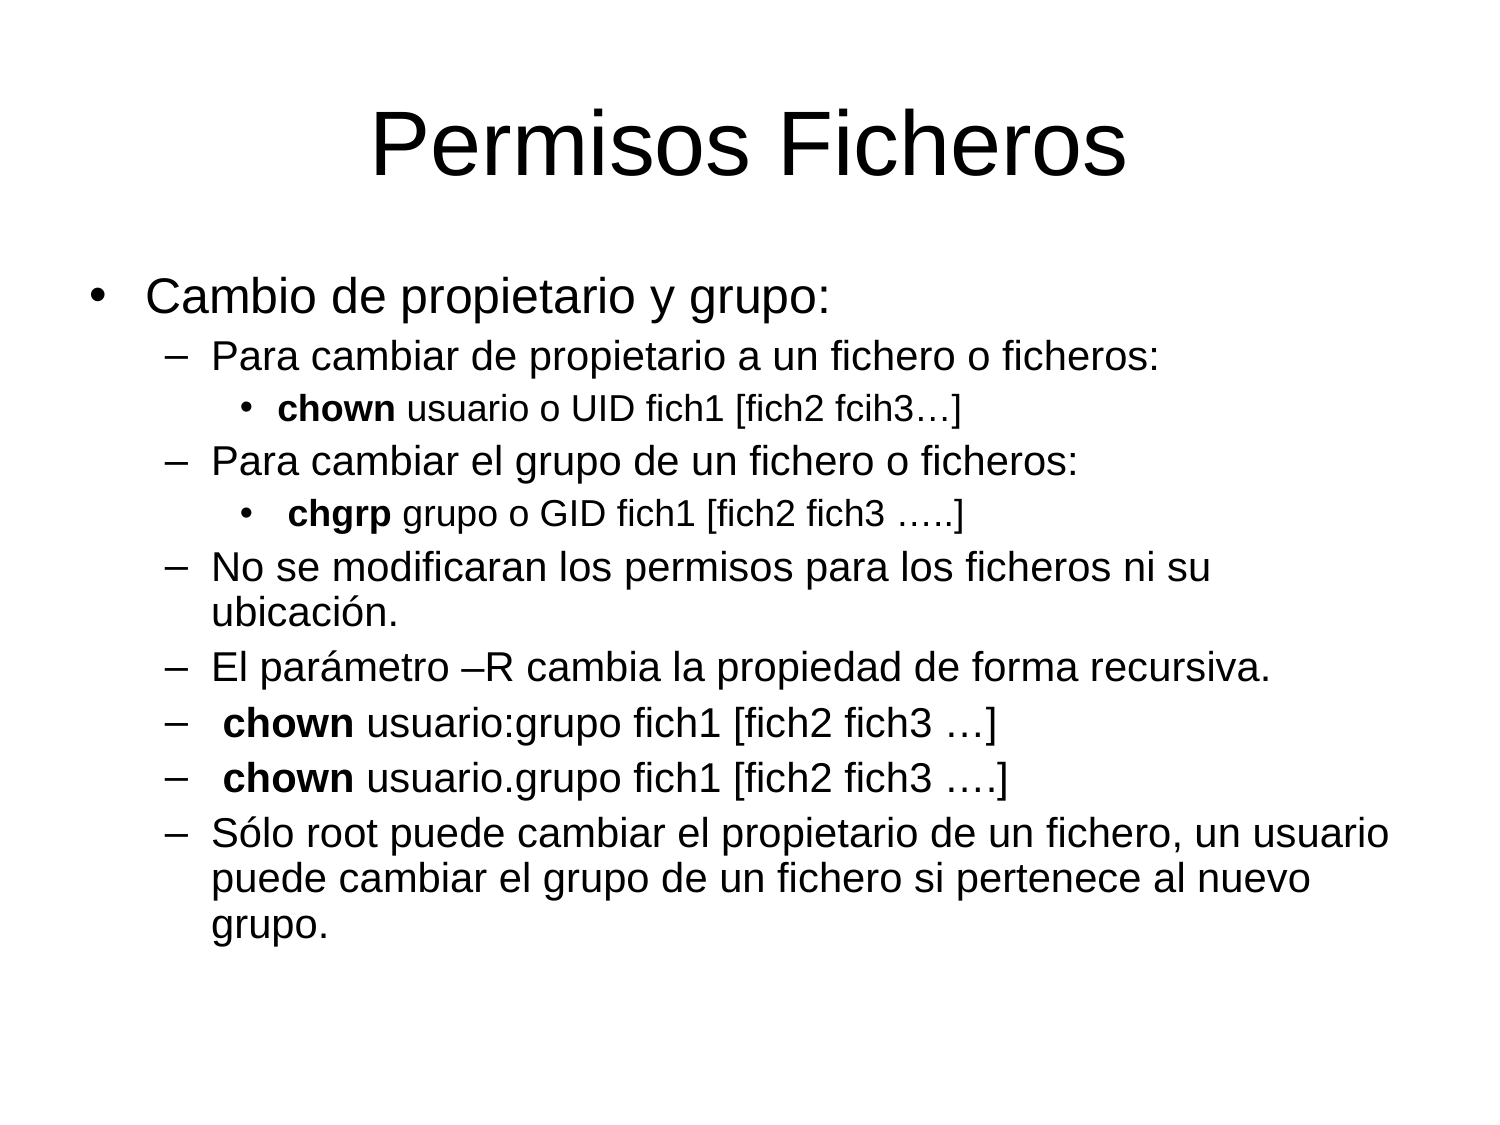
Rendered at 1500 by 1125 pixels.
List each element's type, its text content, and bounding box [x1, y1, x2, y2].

list Cambio de propietario y grupo: Para cambiar de propietario a un fichero o ficheros: chown usuario o UID fich1 [fich2 fcih3…] Para cambiar el grupo de un fichero o ficheros: chgrp grupo o GID fich1 [fich2 fich3 …..] No se modificaran los permisos para los ficheros ni su ubicación. El parámetro –R cambia la propiedad de forma recursiva. chown usuario:grupo fich1 [fich2 fich3 …] chown usuario.grupo fich1 [fich2 fich3 ….] Sólo root puede cambiar el propietario de un fichero, un usuario puede cambiar el grupo de un fichero si pertenece al nuevo grupo. [75, 262, 1426, 1005]
title Permisos Ficheros [75, 45, 1426, 233]
